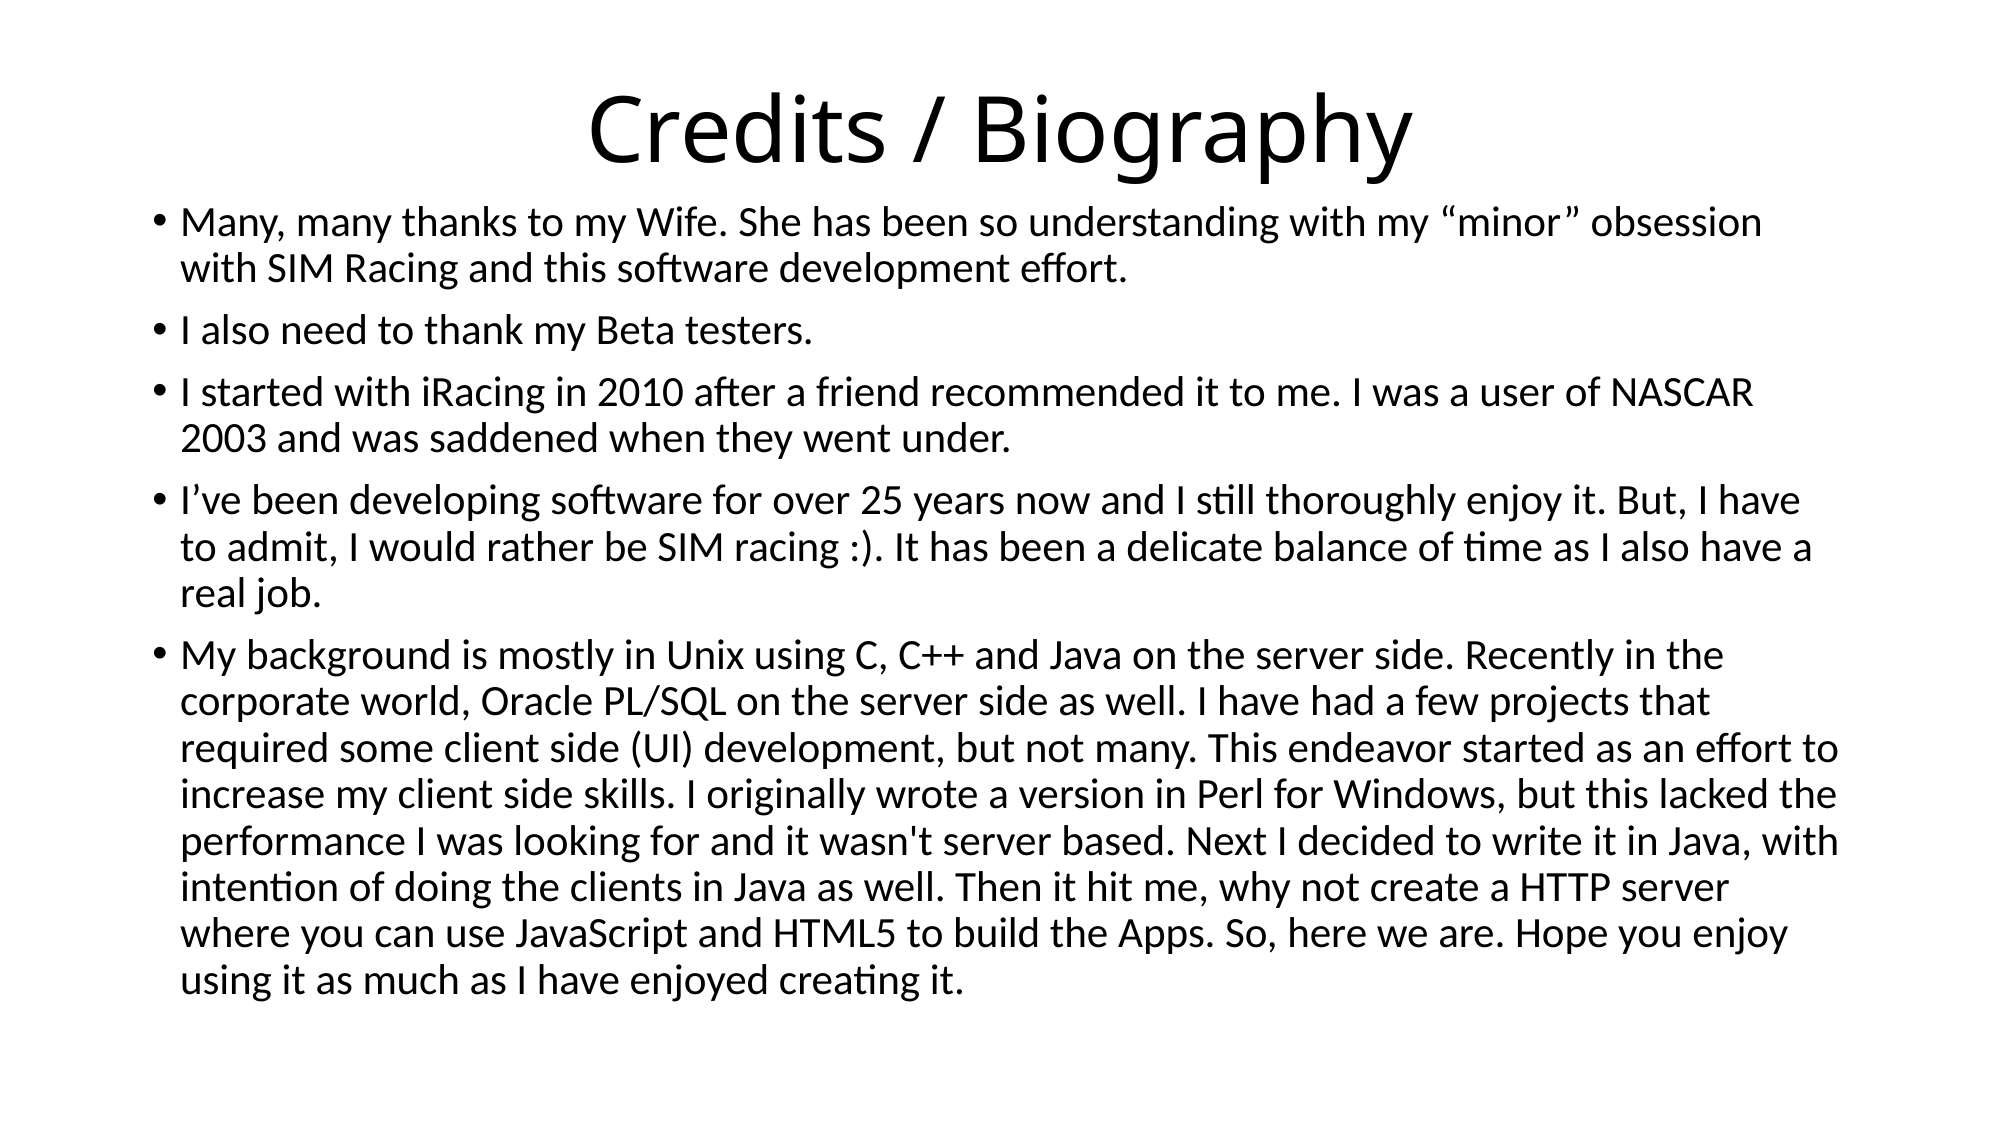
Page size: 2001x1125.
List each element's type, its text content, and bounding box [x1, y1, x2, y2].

title Credits / Biography [137, 59, 1863, 191]
list Many, many thanks to my Wife. She has been so understanding with my “minor” obsession with SIM Racing and this software development effort. I also need to thank my Beta testers. I started with iRacing in 2010 after a friend recommended it to me. I was a user of NASCAR 2003 and was saddened when they went under. I’ve been developing software for over 25 years now and I still thoroughly enjoy it. But, I have to admit, I would rather be SIM racing :). It has been a delicate balance of time as I also have a real job. My background is mostly in Unix using C, C++ and Java on the server side. Recently in the corporate world, Oracle PL/SQL on the server side as well. I have had a few projects that required some client side (UI) development, but not many. This endeavor started as an effort to increase my client side skills. I originally wrote a version in Perl for Windows, but this lacked the performance I was looking for and it wasn't server based. Next I decided to write it in Java, with intention of doing the clients in Java as well. Then it hit me, why not create a HTTP server where you can use JavaScript and HTML5 to build the Apps. So, here we are. Hope you enjoy using it as much as I have enjoyed creating it. [137, 191, 1863, 1014]
